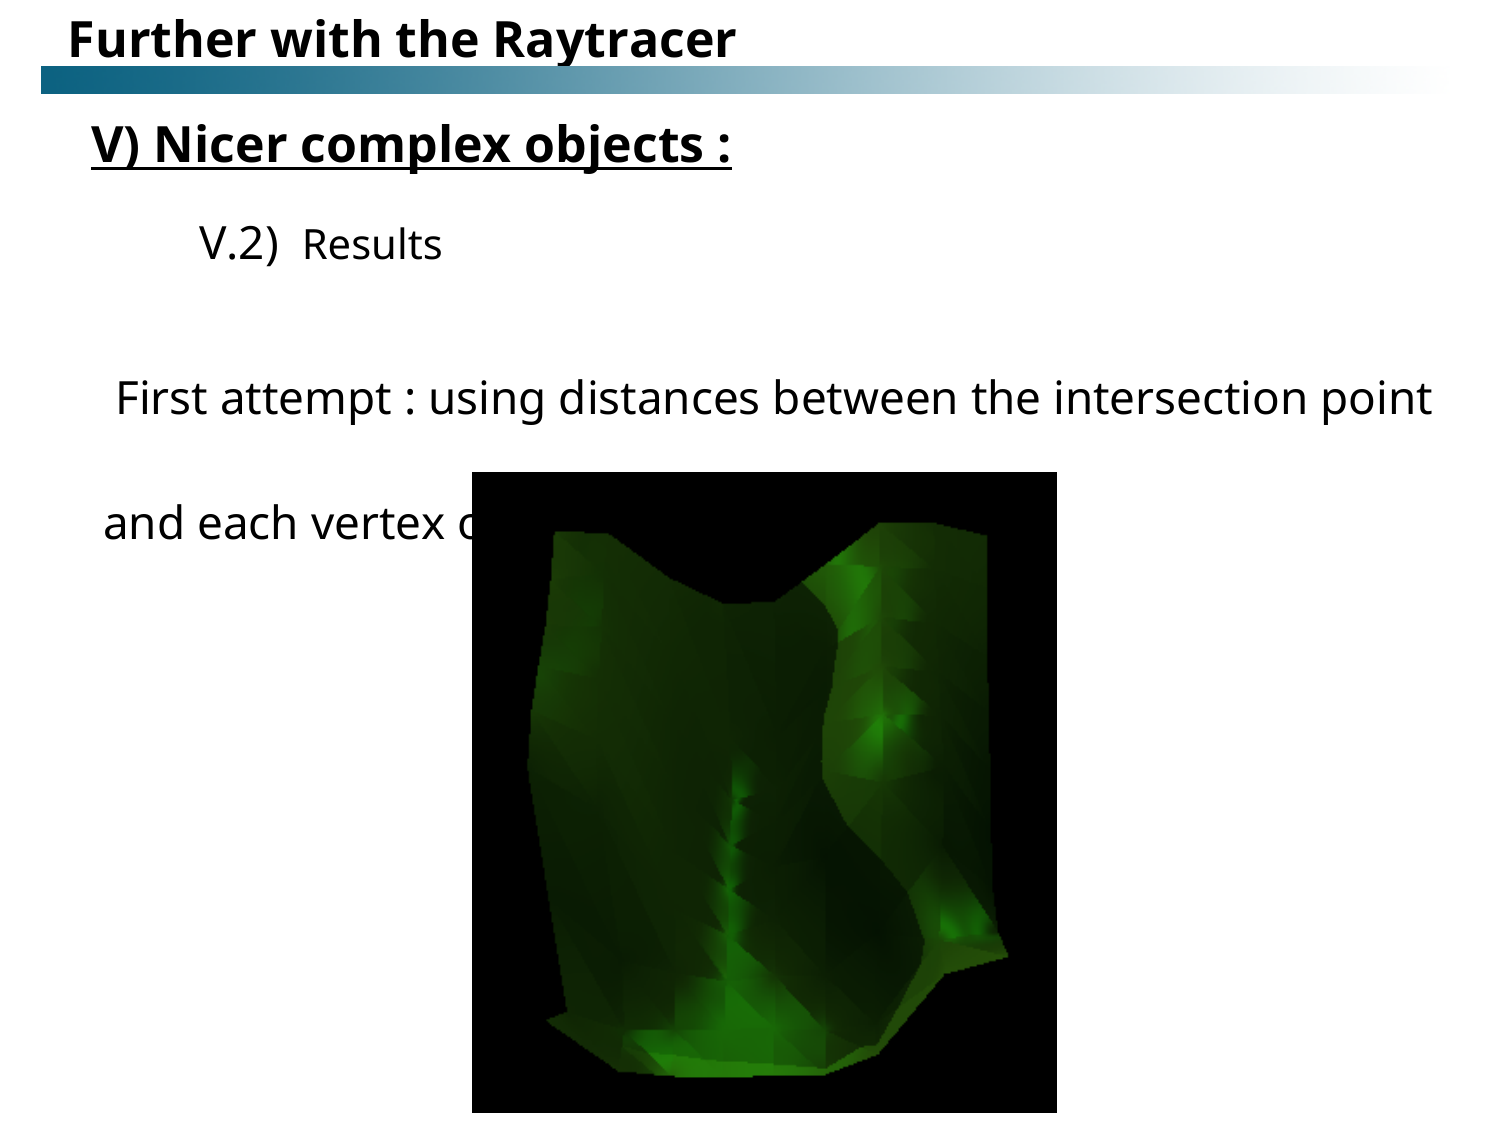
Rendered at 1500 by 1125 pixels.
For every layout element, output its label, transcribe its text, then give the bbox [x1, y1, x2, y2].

text_box V.2) Results [184, 203, 1182, 282]
picture [472, 472, 1057, 1113]
title Further with the Raytracer [53, 1, 859, 66]
picture [41, 66, 1471, 94]
text_box First attempt : using distances between the intersection point and each vertex of the triangle [88, 295, 1477, 464]
text_box V) Nicer complex objects : [76, 101, 857, 186]
